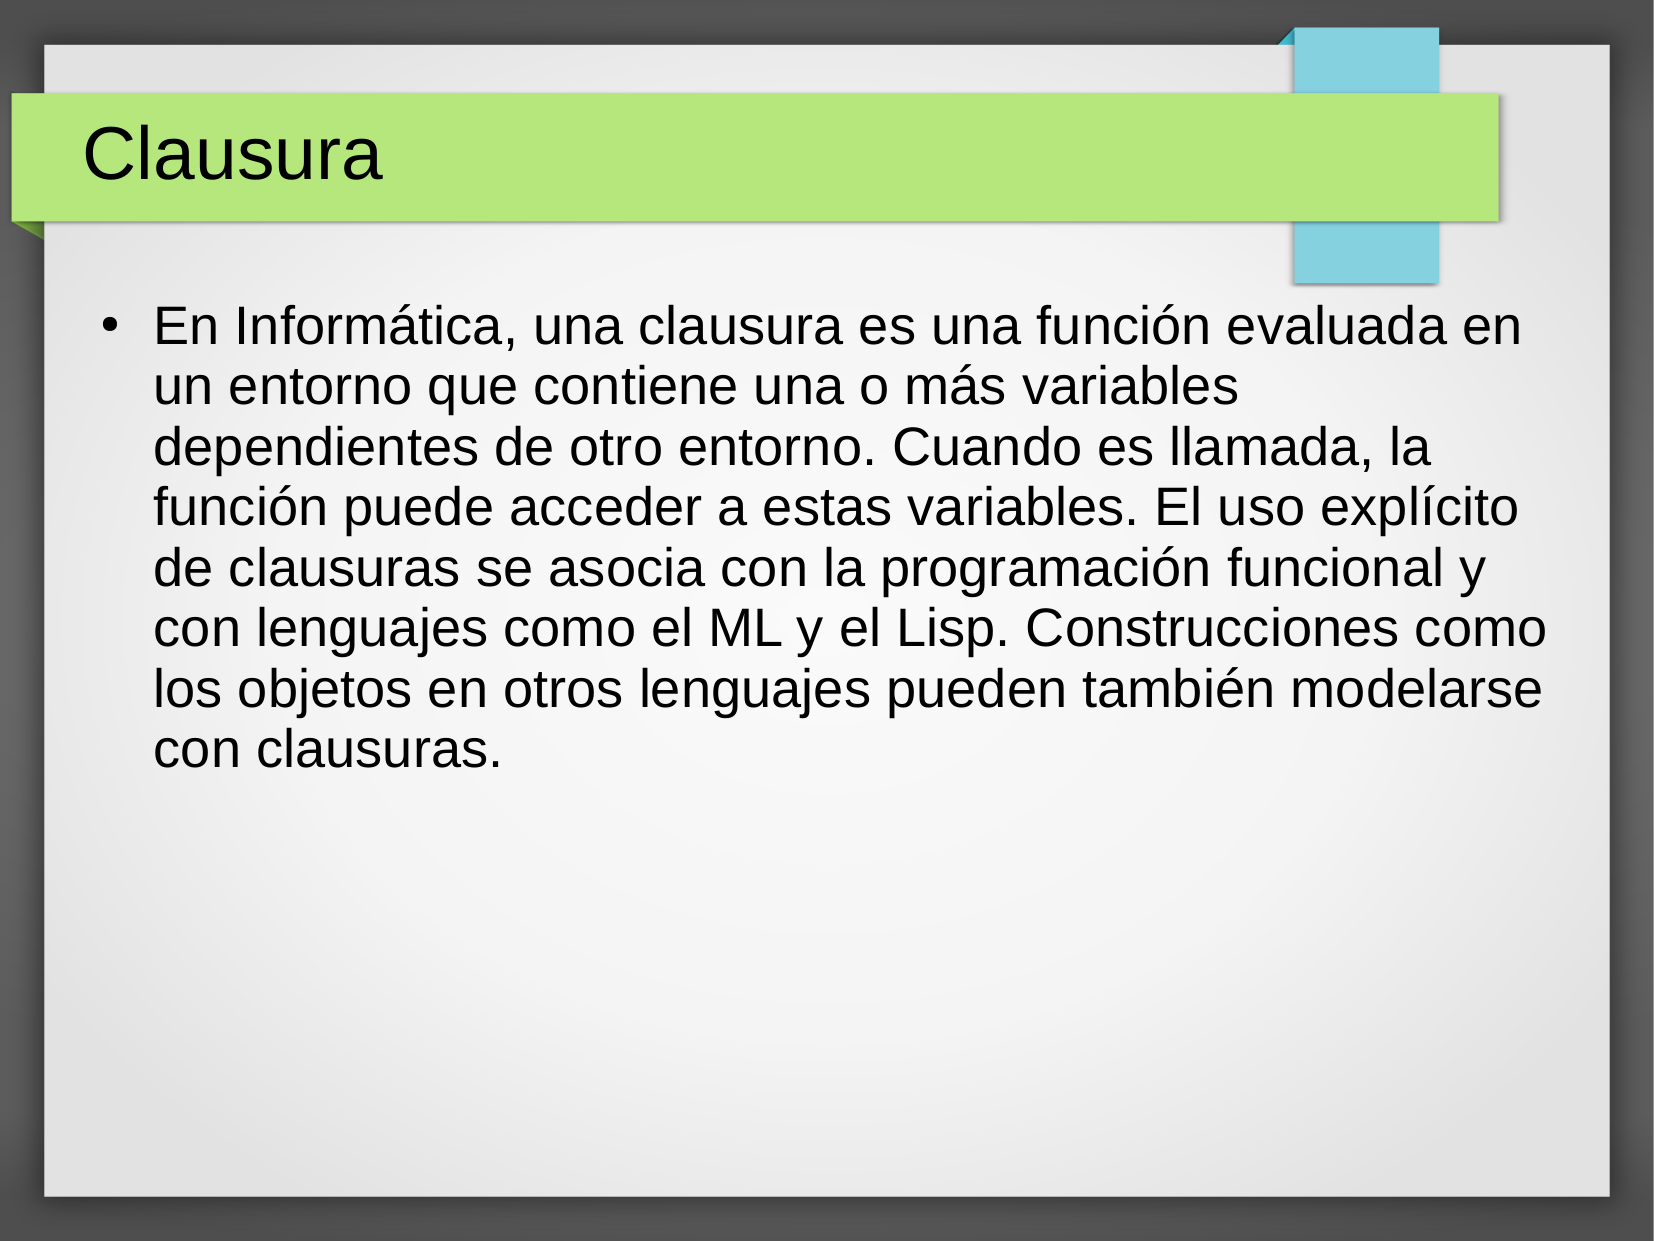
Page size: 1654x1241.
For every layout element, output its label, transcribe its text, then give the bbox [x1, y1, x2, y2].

list En Informática, una clausura es una función evaluada en un entorno que contiene una o más variables dependientes de otro entorno. Cuando es llamada, la función puede acceder a estas variables. El uso explícito de clausuras se asocia con la programación funcional y con lenguajes como el ML y el Lisp. Construcciones como los objetos en otros lenguajes pueden también modelarse con clausuras. [82, 295, 1571, 1015]
picture [0, 0, 1654, 1241]
title Clausura [82, 94, 1264, 213]
